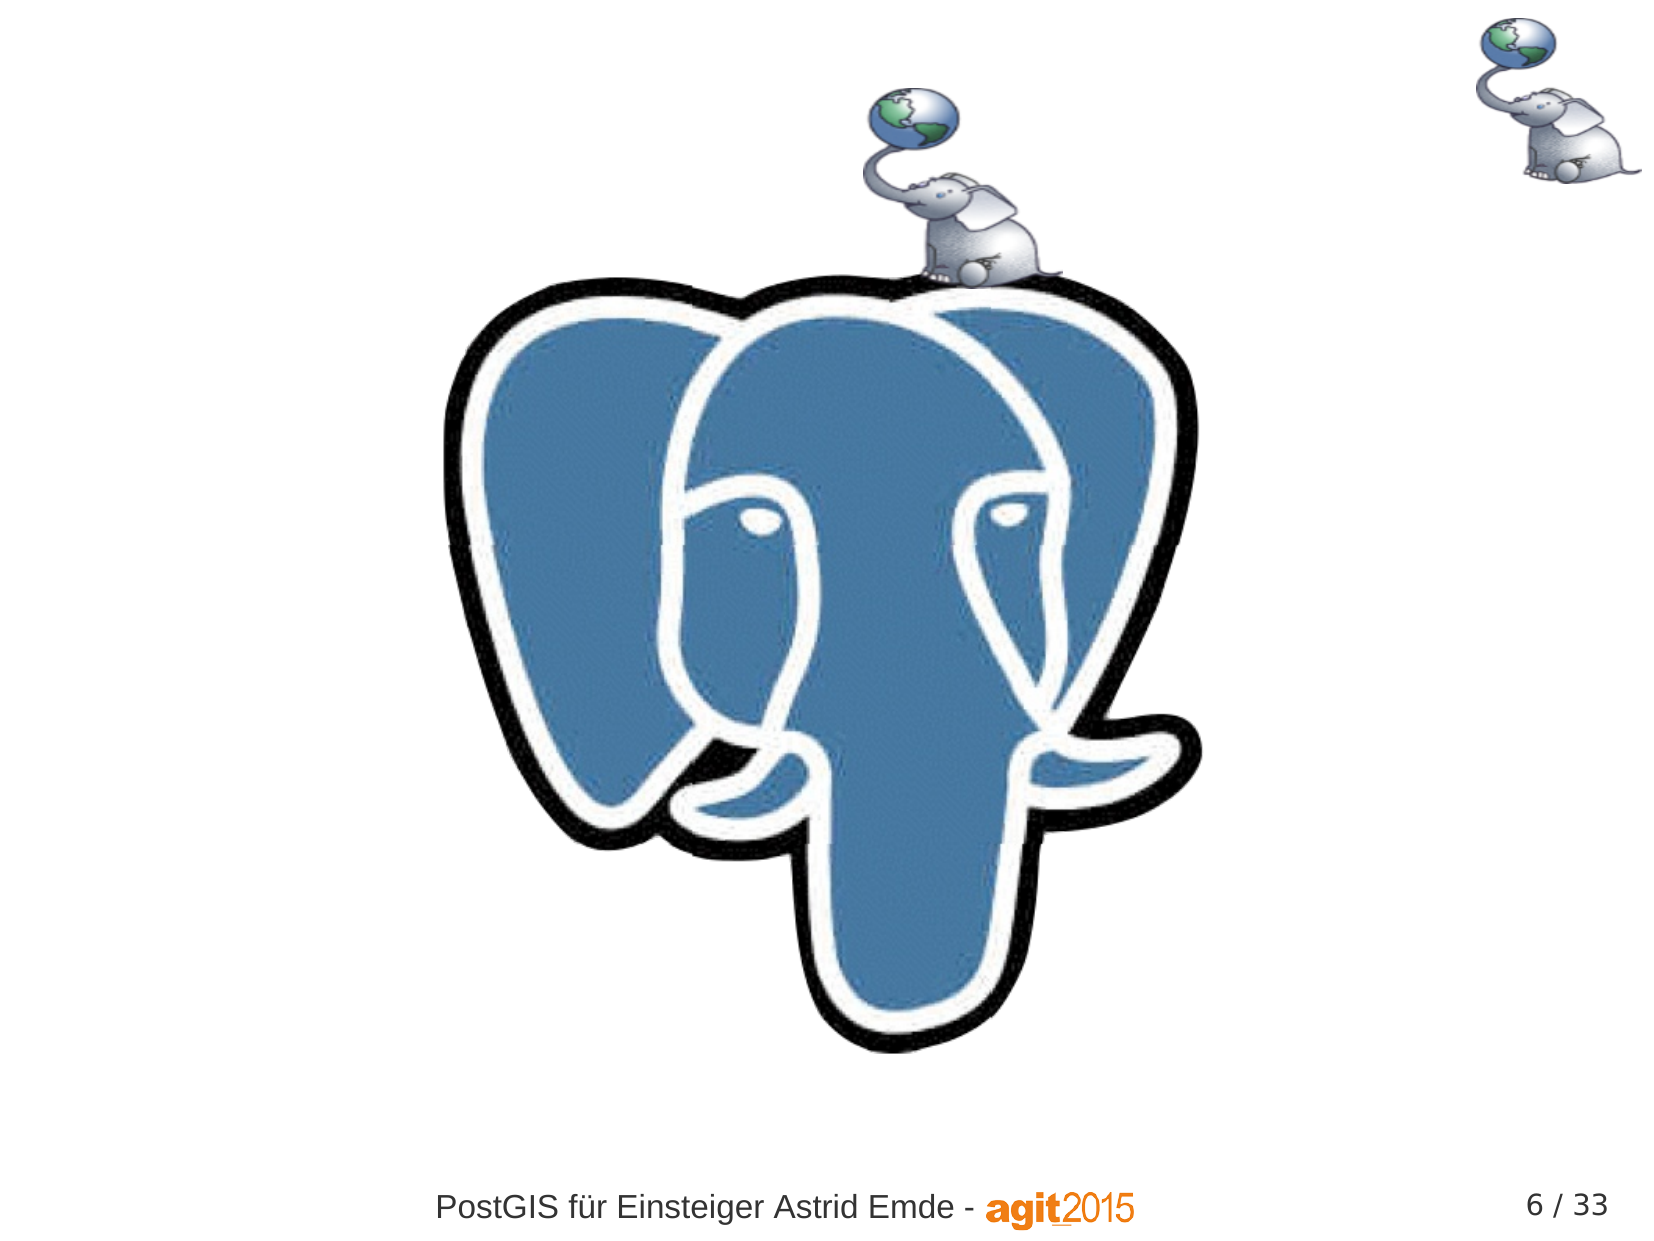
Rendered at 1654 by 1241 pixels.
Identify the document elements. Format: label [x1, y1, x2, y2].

picture [386, 88, 1329, 1093]
picture [986, 1192, 1134, 1231]
picture [1476, 18, 1642, 184]
